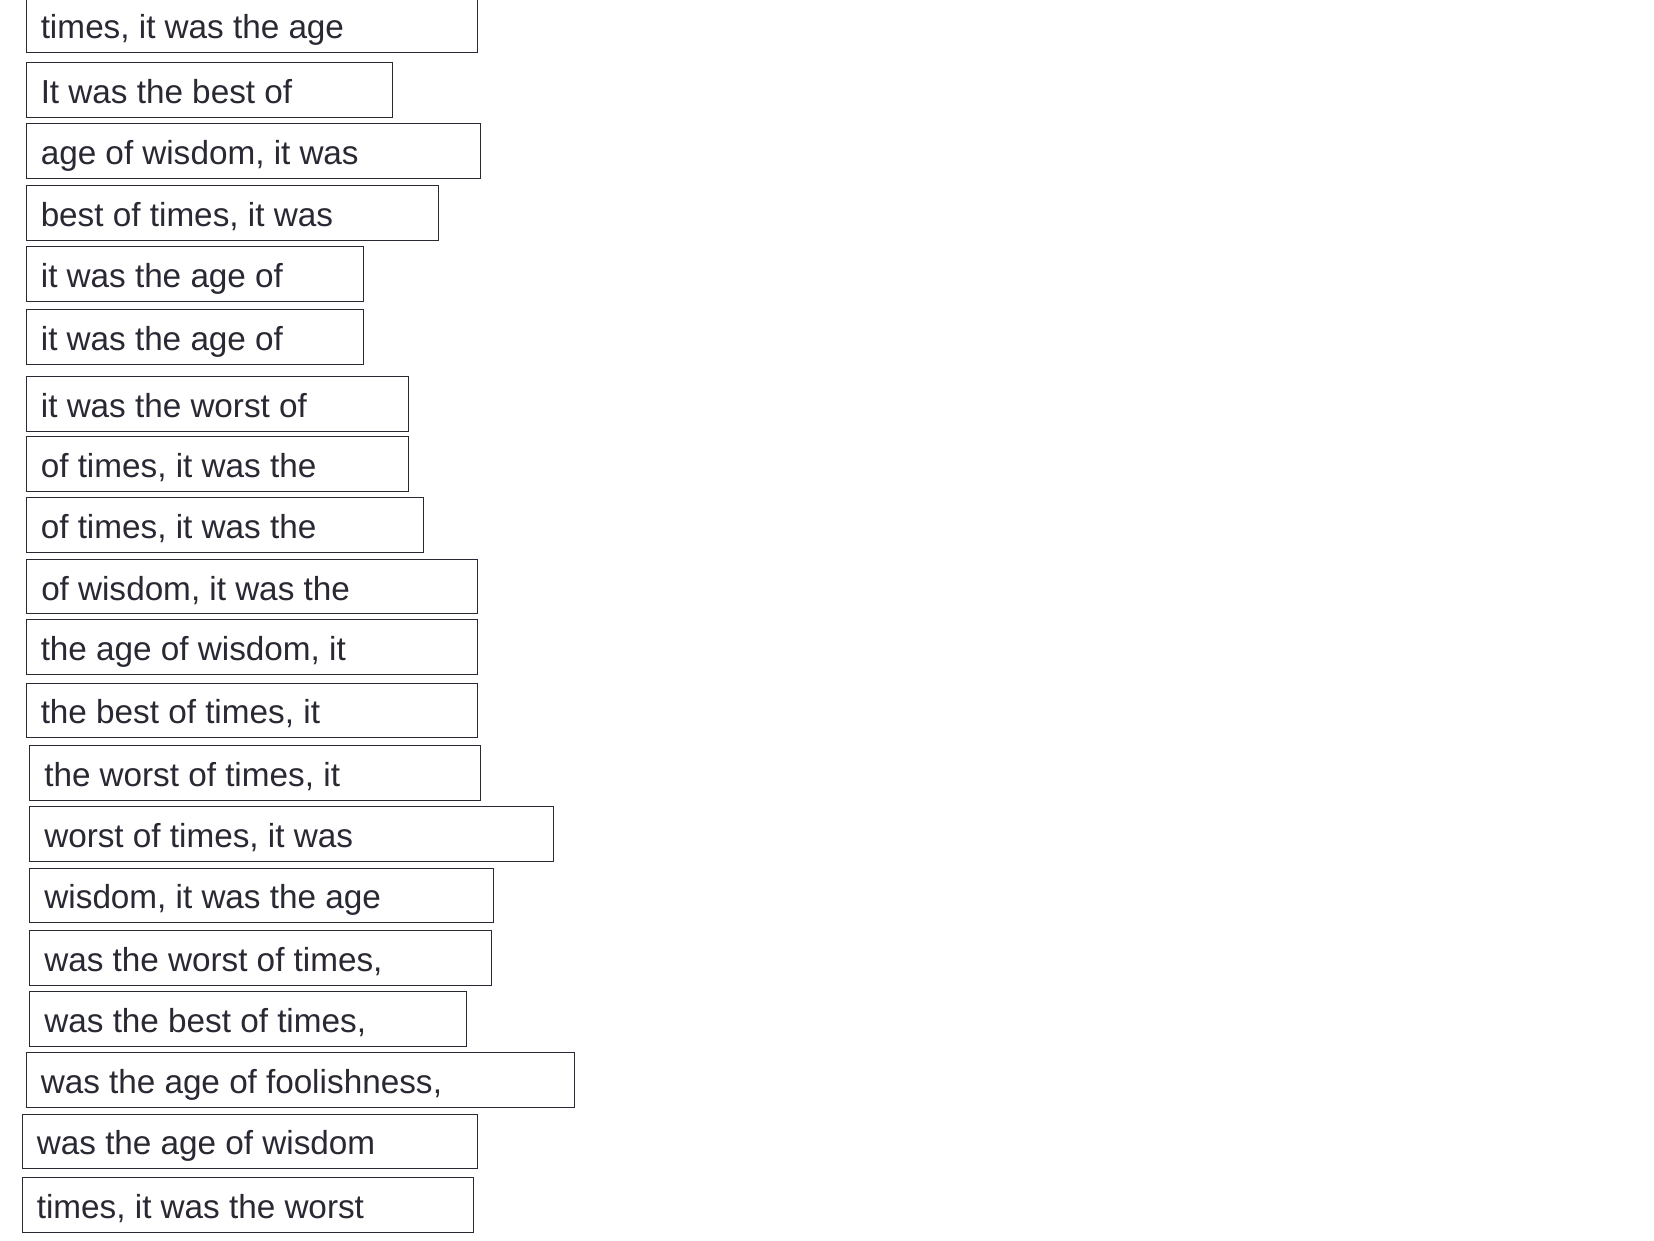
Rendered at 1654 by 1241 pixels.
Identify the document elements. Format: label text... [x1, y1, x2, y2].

text_box It was the best of [26, 62, 393, 118]
text_box was the age of wisdom [22, 1114, 478, 1169]
text_box the best of times, it [26, 683, 478, 738]
text_box times, it was the worst [22, 1177, 474, 1233]
text_box of times, it was the [26, 497, 424, 553]
text_box of wisdom, it was the [26, 559, 478, 614]
text_box the age of wisdom, it [26, 619, 478, 675]
text_box wisdom, it was the age [29, 868, 494, 923]
text_box age of wisdom, it was [26, 123, 481, 179]
text_box best of times, it was [26, 185, 439, 241]
text_box was the age of foolishness, [26, 1052, 575, 1108]
text_box worst of times, it was [29, 806, 554, 862]
text_box was the best of times, [29, 991, 467, 1047]
text_box was the worst of times, [29, 930, 492, 986]
text_box it was the age of [26, 309, 364, 365]
text_box times, it was the age [26, 0, 478, 53]
text_box the worst of times, it [29, 745, 481, 801]
text_box it was the age of [26, 246, 364, 302]
text_box of times, it was the [26, 436, 409, 492]
text_box it was the worst of [26, 376, 409, 432]
